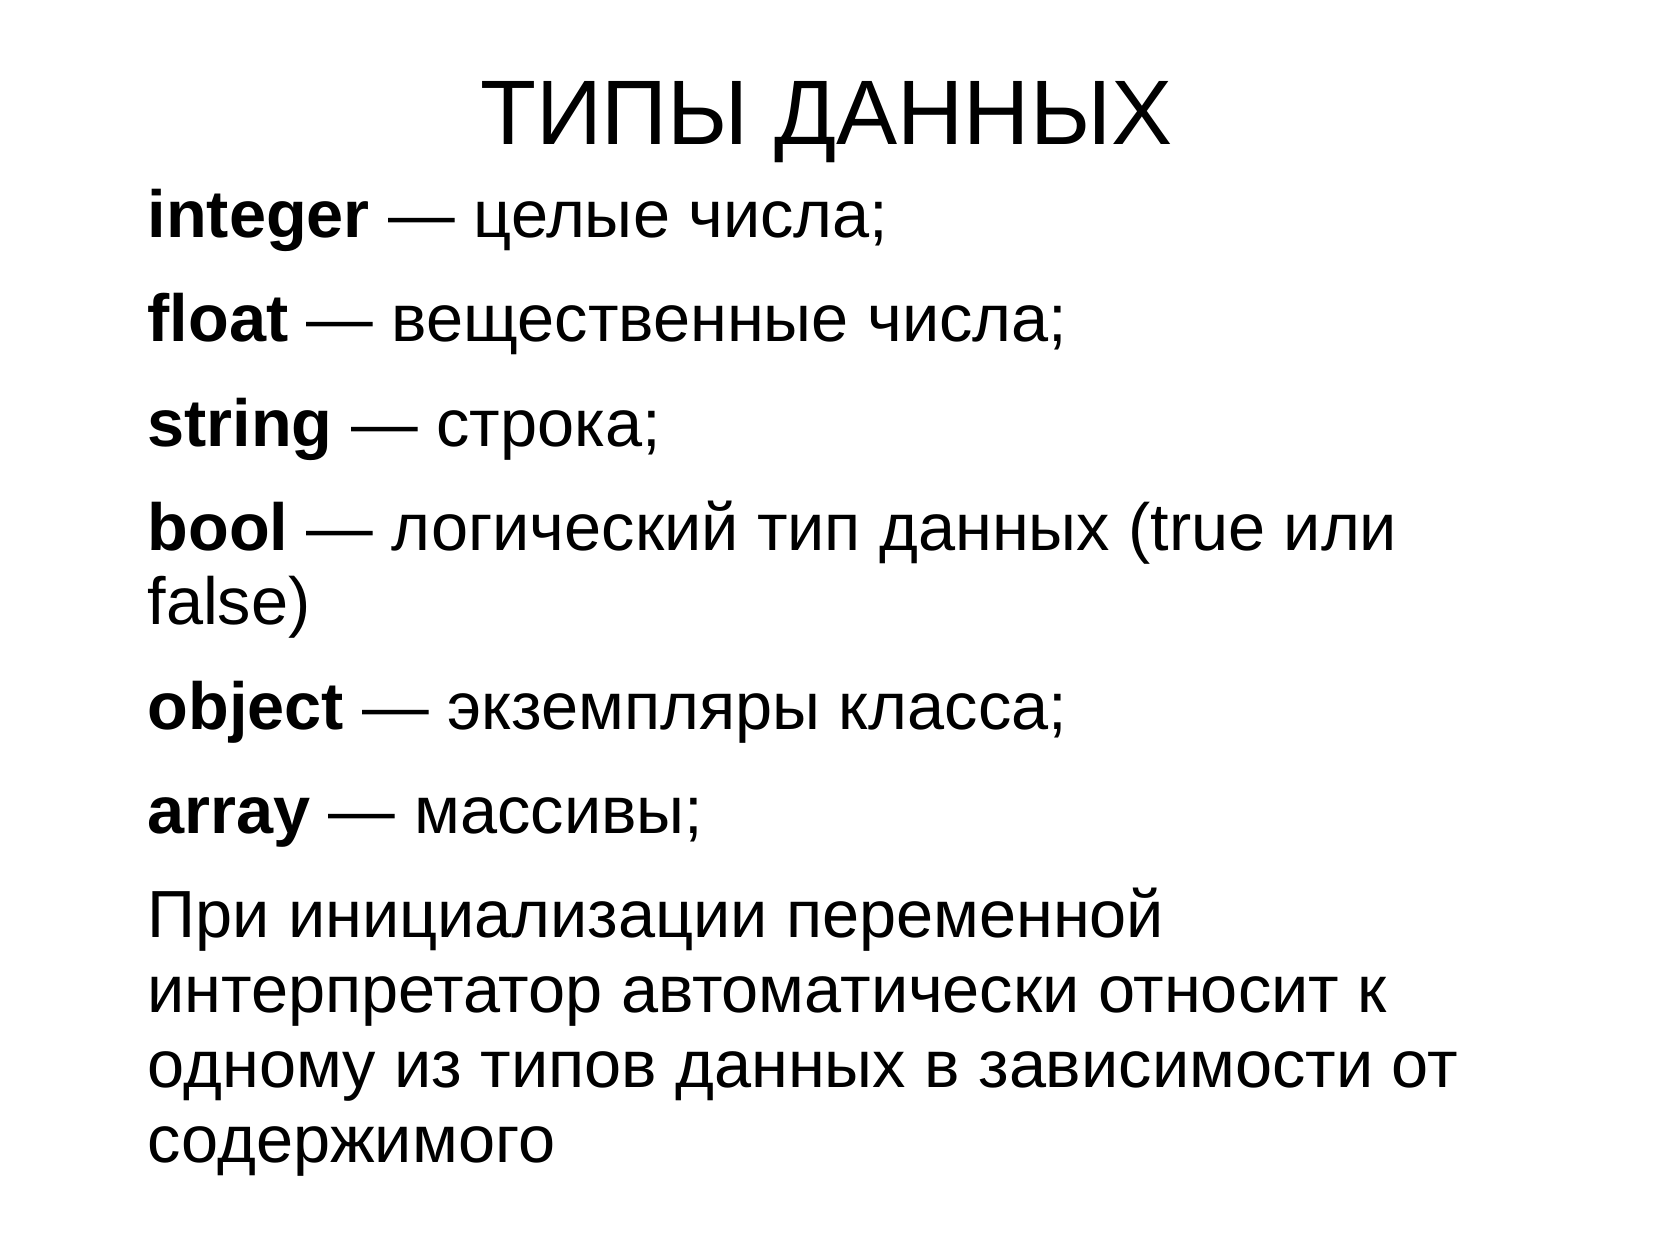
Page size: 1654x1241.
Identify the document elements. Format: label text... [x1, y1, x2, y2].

title ТИПЫ ДАННЫХ [82, 49, 1571, 178]
list integer — целые числа; float — вещественные числа; string — строка; bool — логический тип данных (true или false) object — экземпляры класса; array — массивы; При инициализации переменной интерпретатор автоматически относит к одному из типов данных в зависимости от содержимого [76, 177, 1565, 1177]
